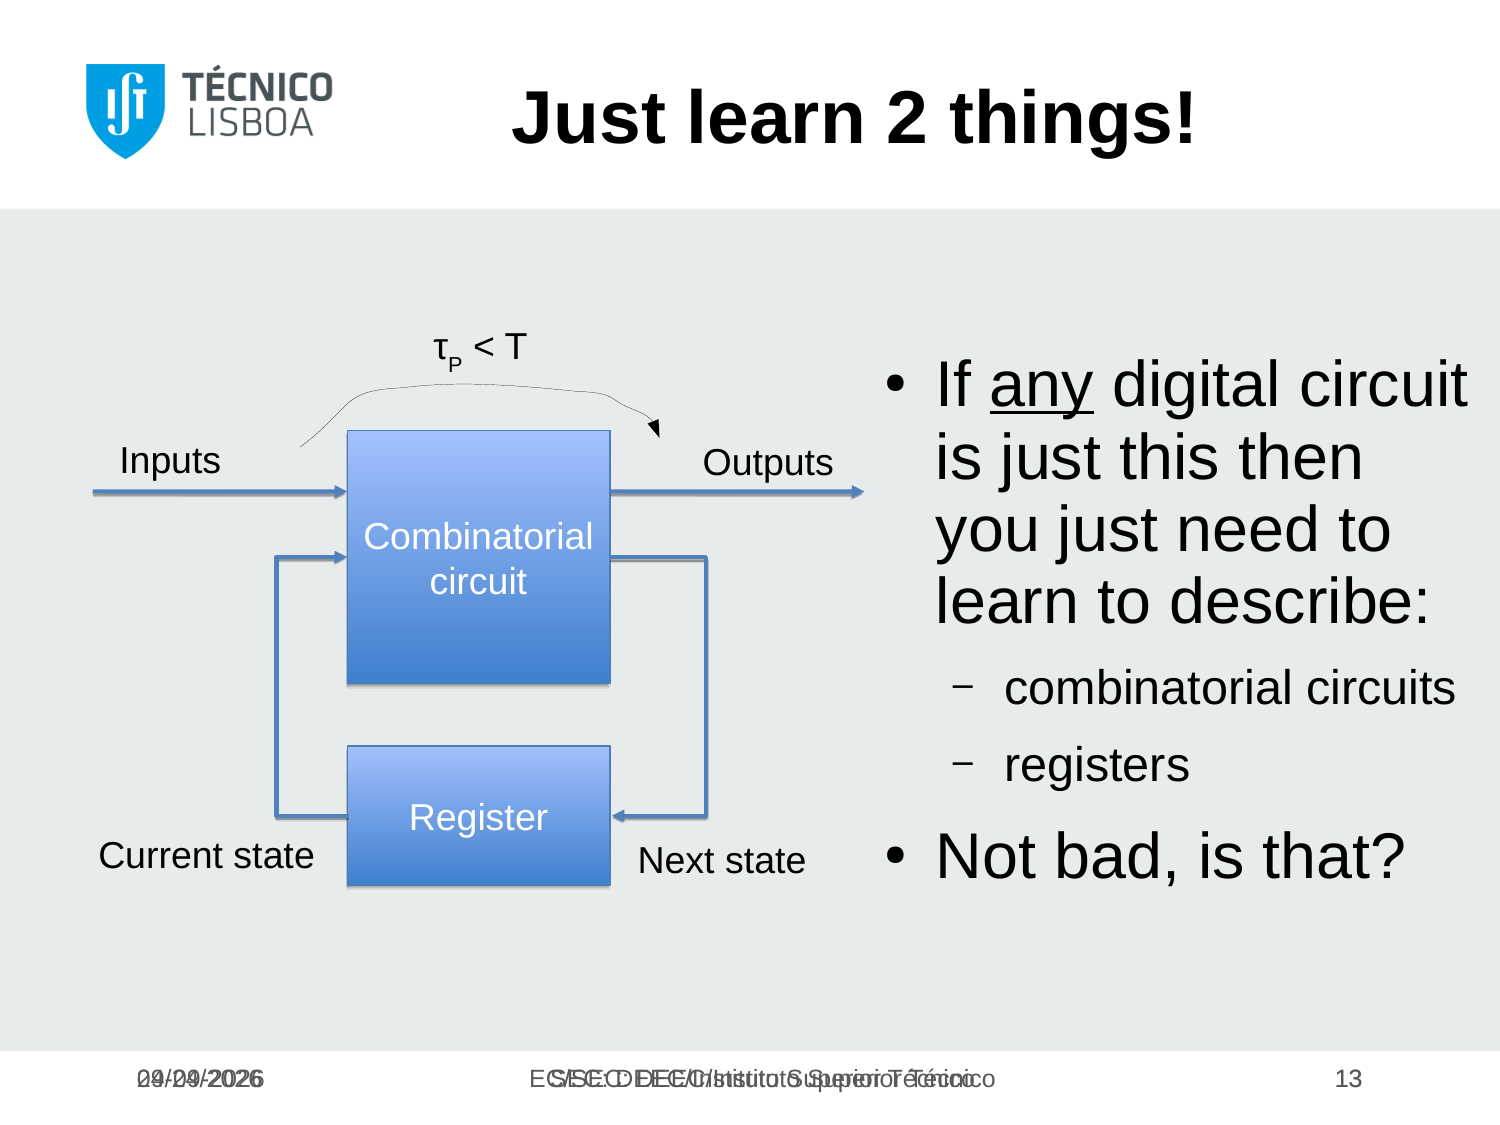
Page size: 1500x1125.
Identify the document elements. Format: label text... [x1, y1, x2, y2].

text_box Outputs [687, 430, 849, 491]
picture [0, 0, 1500, 1125]
text_box Register [347, 746, 610, 886]
text_box Current state [83, 823, 330, 884]
title Just learn 2 things! [461, 86, 1500, 230]
text_box τP < T [418, 318, 543, 385]
list If any digital circuit is just this then you just need to learn to describe: combinatorial circuits registers Not bad, is that? [866, 348, 1473, 1010]
slide_number 01/05/2023 [121, 1052, 425, 1103]
text_box Combinatorial circuit [347, 430, 610, 684]
text_box Inputs [104, 428, 237, 488]
text_box Next state [622, 828, 822, 889]
footer EC/SEC: DEEC/Instituto Superior Técnico [512, 1052, 1021, 1103]
slide_number <number> [1077, 1052, 1378, 1103]
